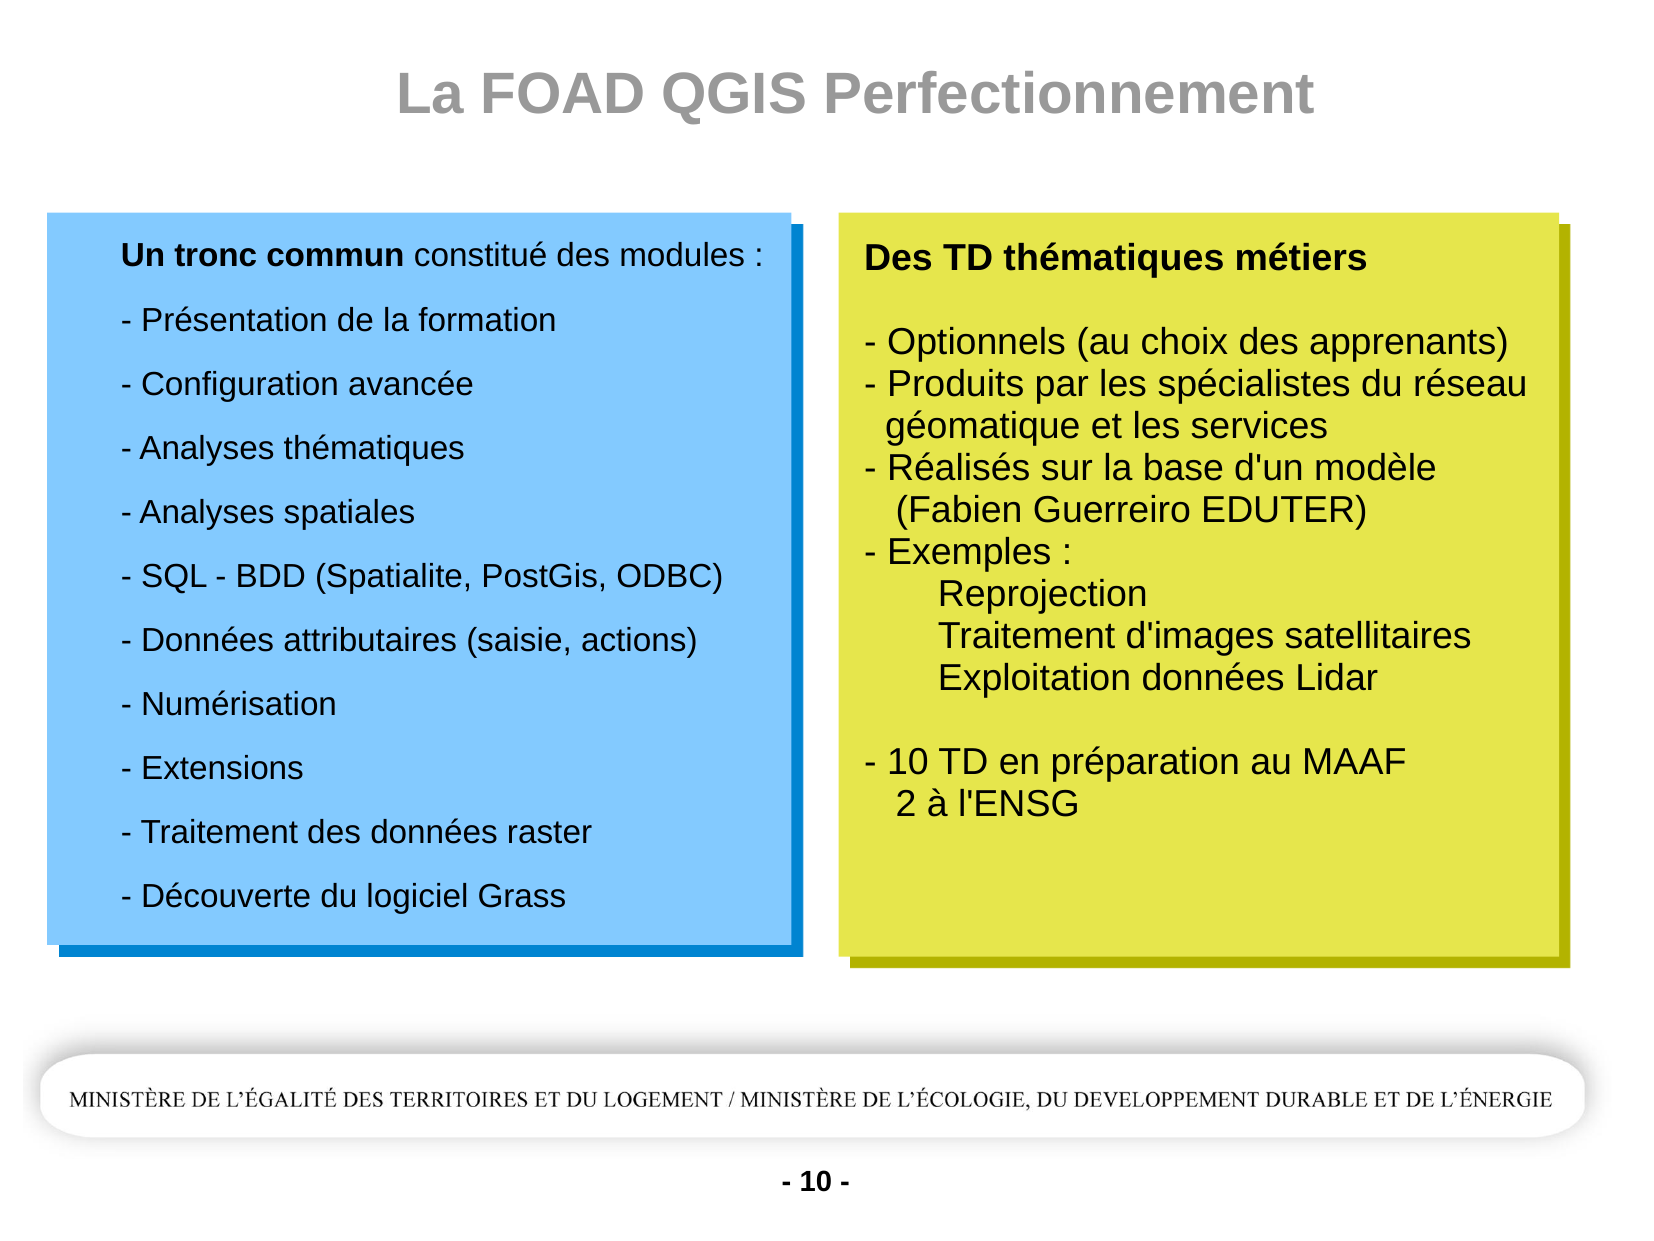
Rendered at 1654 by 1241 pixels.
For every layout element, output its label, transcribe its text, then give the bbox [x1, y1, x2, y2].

text_box La FOAD QGIS Perfectionnement [181, 58, 1511, 127]
text_box [838, 212, 1560, 957]
picture [23, 1014, 1612, 1159]
text_box Un tronc commun constitué des modules : - Présentation de la formation - Configuration avancée - Analyses thématiques - Analyses spatiales - SQL - BDD (Spatialite, PostGis, ODBC) - Données attributaires (saisie, actions) - Numérisation - Extensions - Traitement des données raster - Découverte du logiciel Grass [35, 165, 815, 984]
text_box Des TD thématiques métiers - Optionnels (au choix des apprenants) - Produits par les spécialistes du réseau géomatique et les services - Réalisés sur la base d'un modèle (Fabien Guerreiro EDUTER) - Exemples : Reprojection Traitement d'images satellitaires Exploitation données Lidar - 10 TD en préparation au MAAF 2 à l'ENSG [849, 228, 1543, 960]
